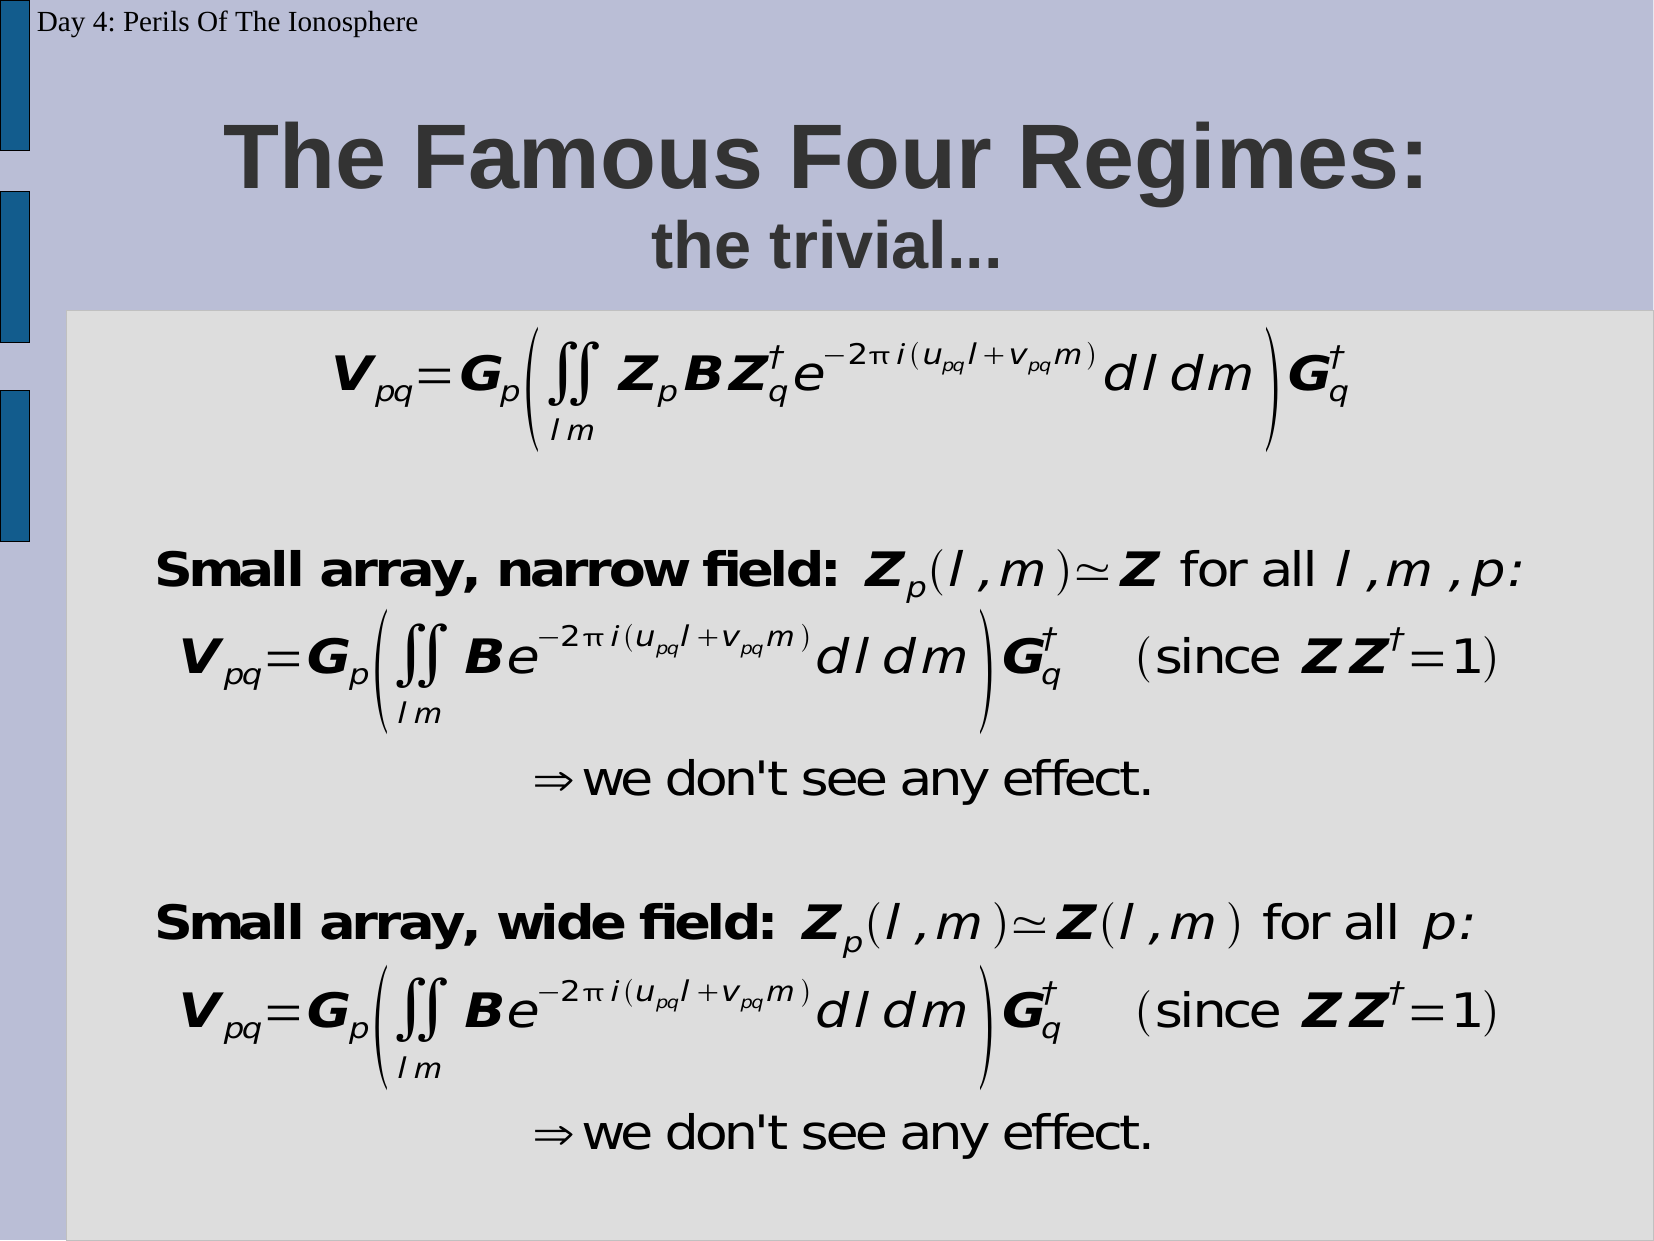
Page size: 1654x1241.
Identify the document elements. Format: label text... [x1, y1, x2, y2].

title The Famous Four Regimes: the trivial... [121, 91, 1534, 299]
chart [147, 324, 1531, 1165]
